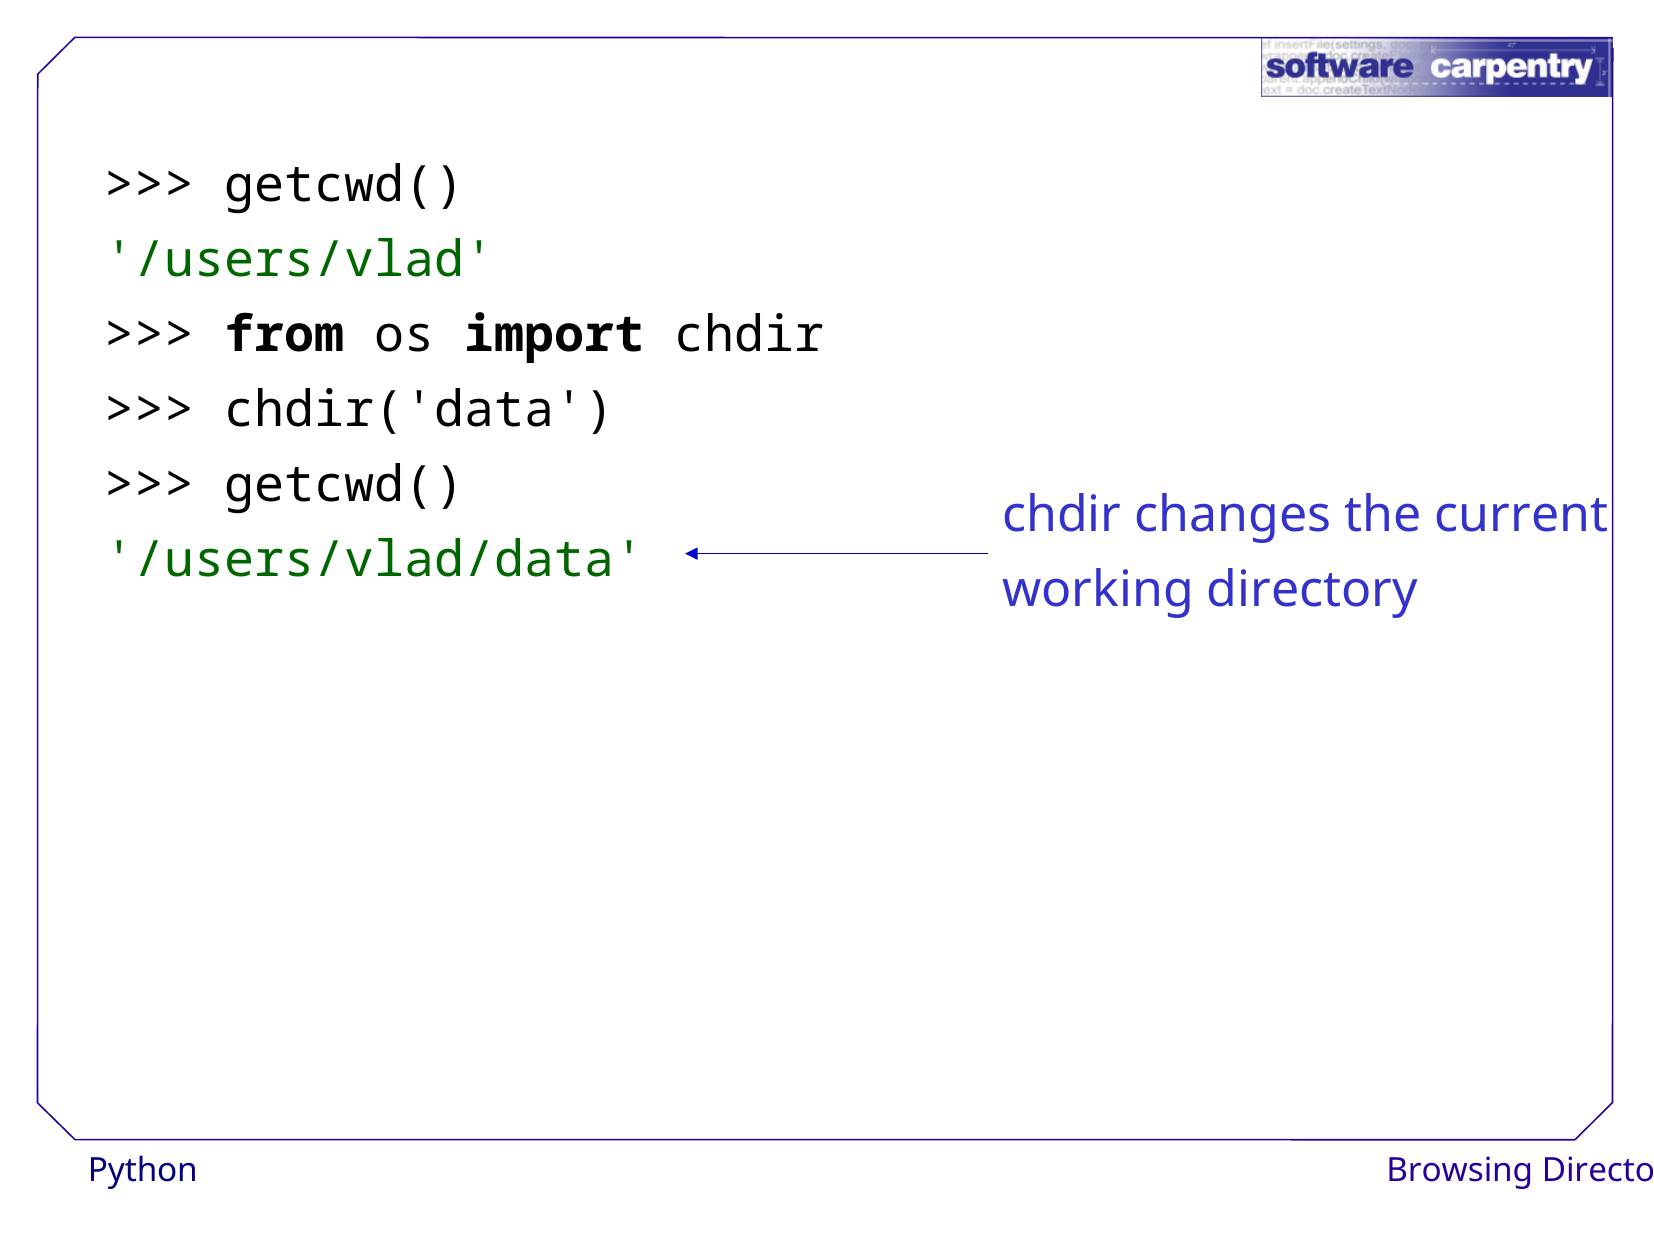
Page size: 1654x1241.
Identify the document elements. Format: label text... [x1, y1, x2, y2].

text_box chdir changes the current working directory [987, 459, 1451, 621]
text_box >>> getcwd() '/users/vlad' >>> from os import chdir >>> chdir('data') >>> getcwd() '/users/vlad/data' [89, 128, 1512, 1037]
picture [1261, 39, 1613, 97]
